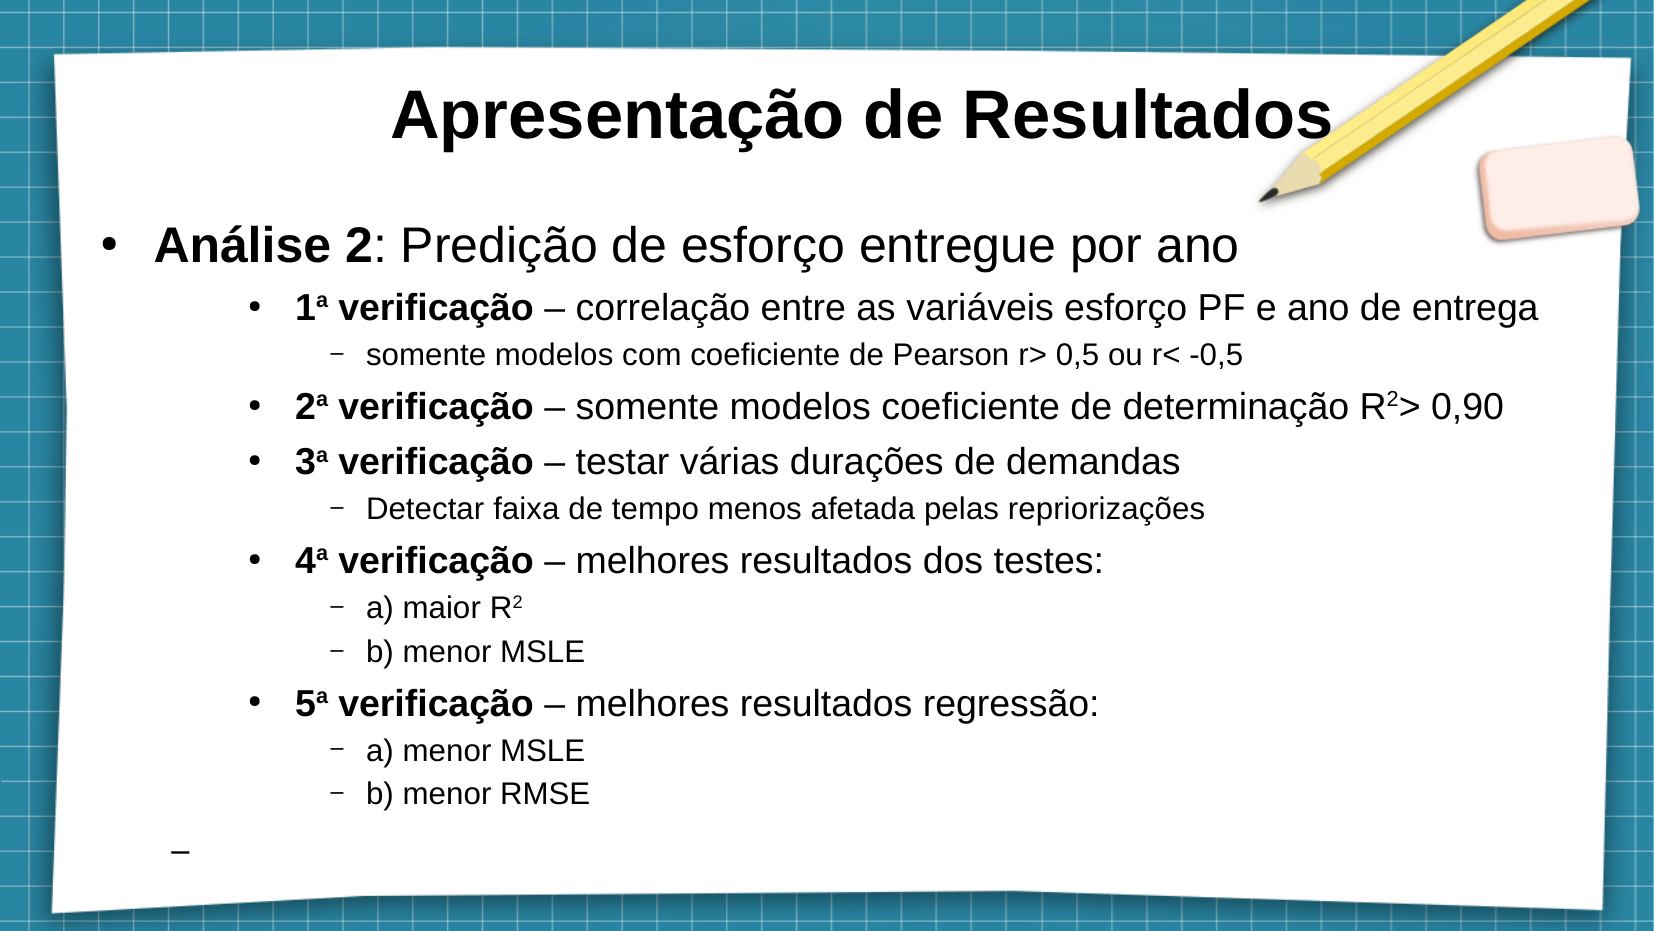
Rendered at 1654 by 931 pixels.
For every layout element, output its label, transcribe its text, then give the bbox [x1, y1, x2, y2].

title Apresentação de Resultados [82, 37, 1571, 193]
list Análise 2: Predição de esforço entregue por ano 1a verificação – correlação entre as variáveis esforço PF e ano de entrega somente modelos com coeficiente de Pearson r> 0,5 ou r< -0,5 2a verificação – somente modelos coeficiente de determinação R2> 0,90 3a verificação – testar várias durações de demandas Detectar faixa de tempo menos afetada pelas repriorizações 4a verificação – melhores resultados dos testes: a) maior R2 b) menor MSLE 5a verificação – melhores resultados regressão: a) menor MSLE b) menor RMSE [82, 217, 1571, 758]
picture [0, 0, 1654, 931]
